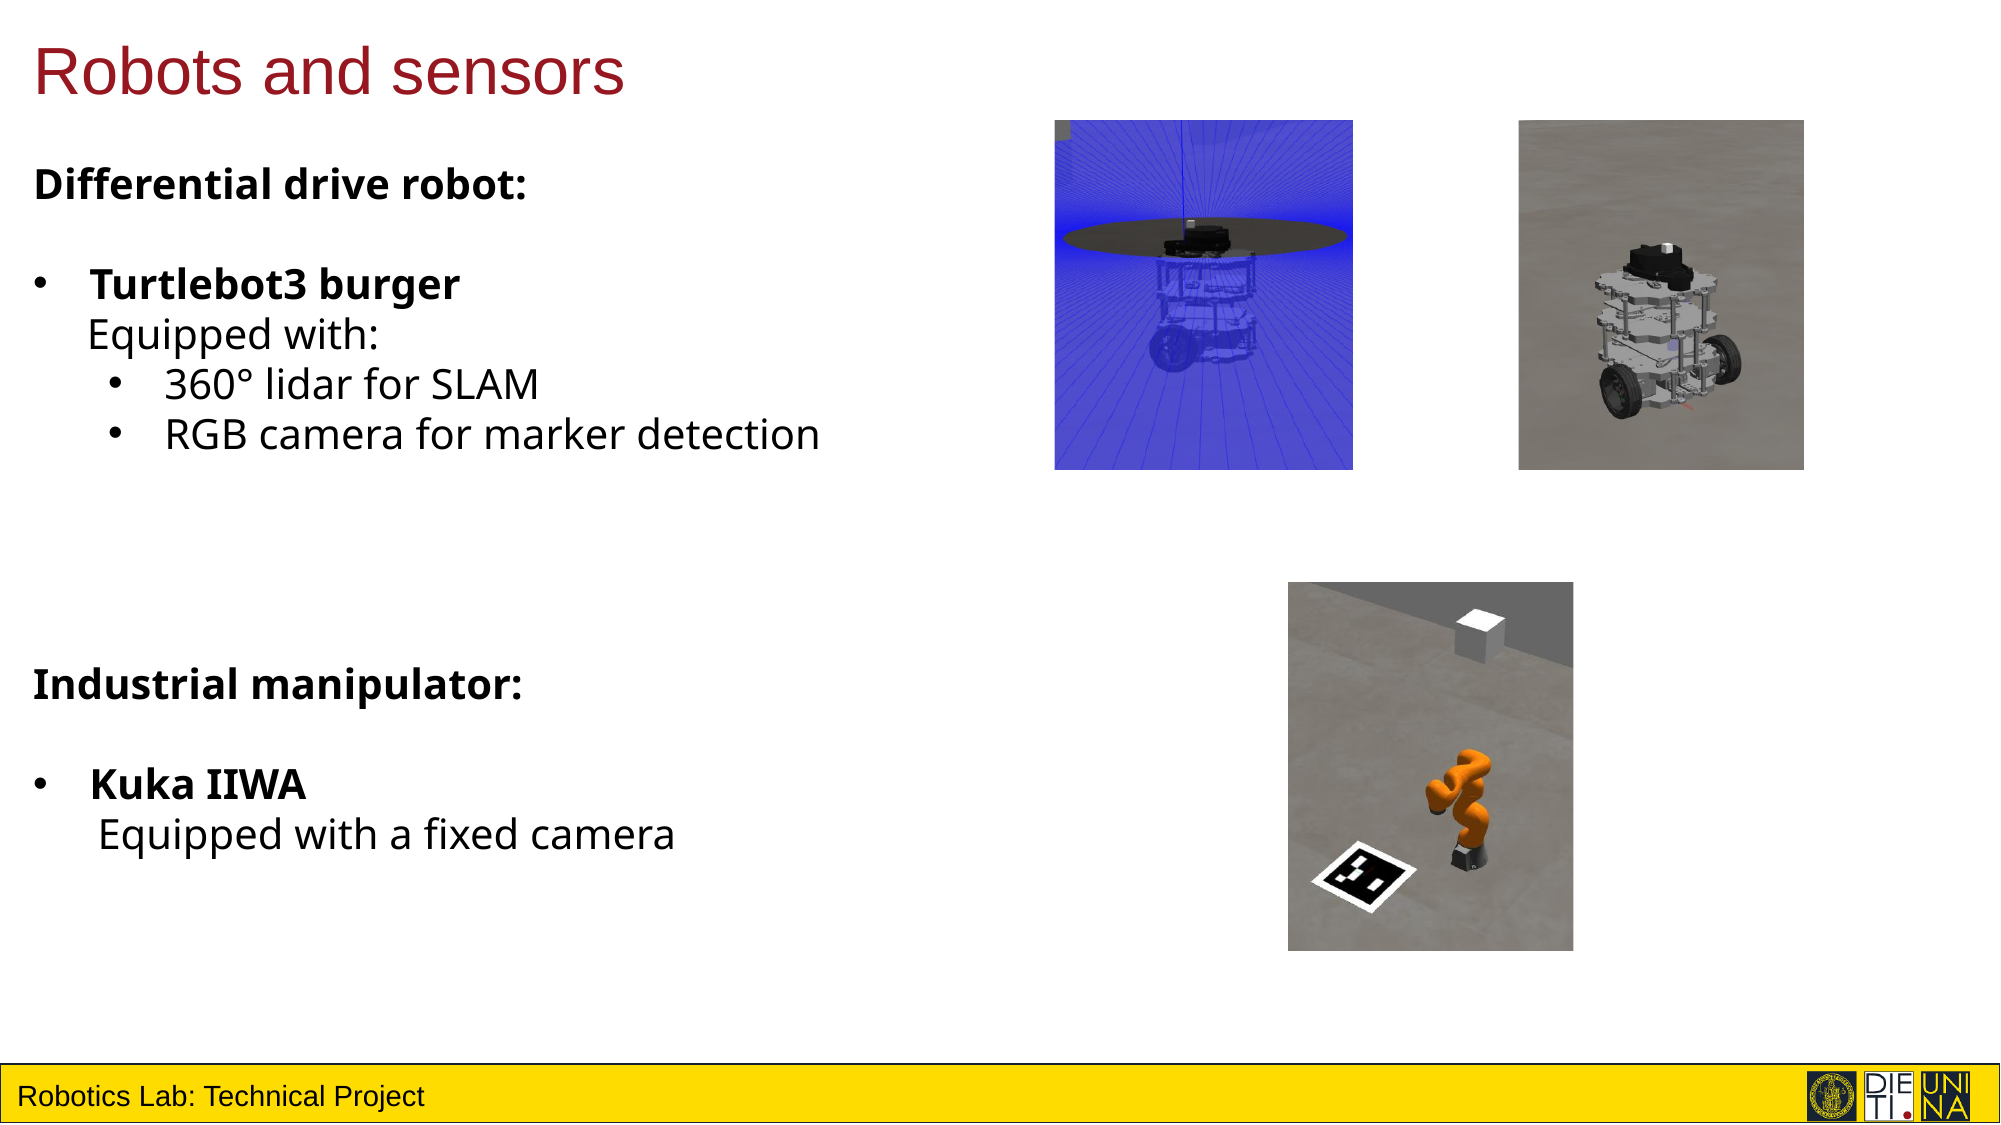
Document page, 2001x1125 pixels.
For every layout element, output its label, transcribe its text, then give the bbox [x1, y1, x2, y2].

text_box Robotics Lab: Technical Project [2, 1069, 1376, 1125]
picture [1807, 1069, 1970, 1123]
picture [1518, 120, 1804, 470]
picture [1054, 120, 1353, 470]
text_box Robots and sensors Differential drive robot: Turtlebot3 burger Equipped with: 360° lidar for SLAM RGB camera for marker detection Industrial manipulator: Kuka IIWA Equipped with a fixed camera [18, 20, 1102, 1011]
text_box [0, 1063, 2000, 1123]
picture [1288, 582, 1574, 951]
